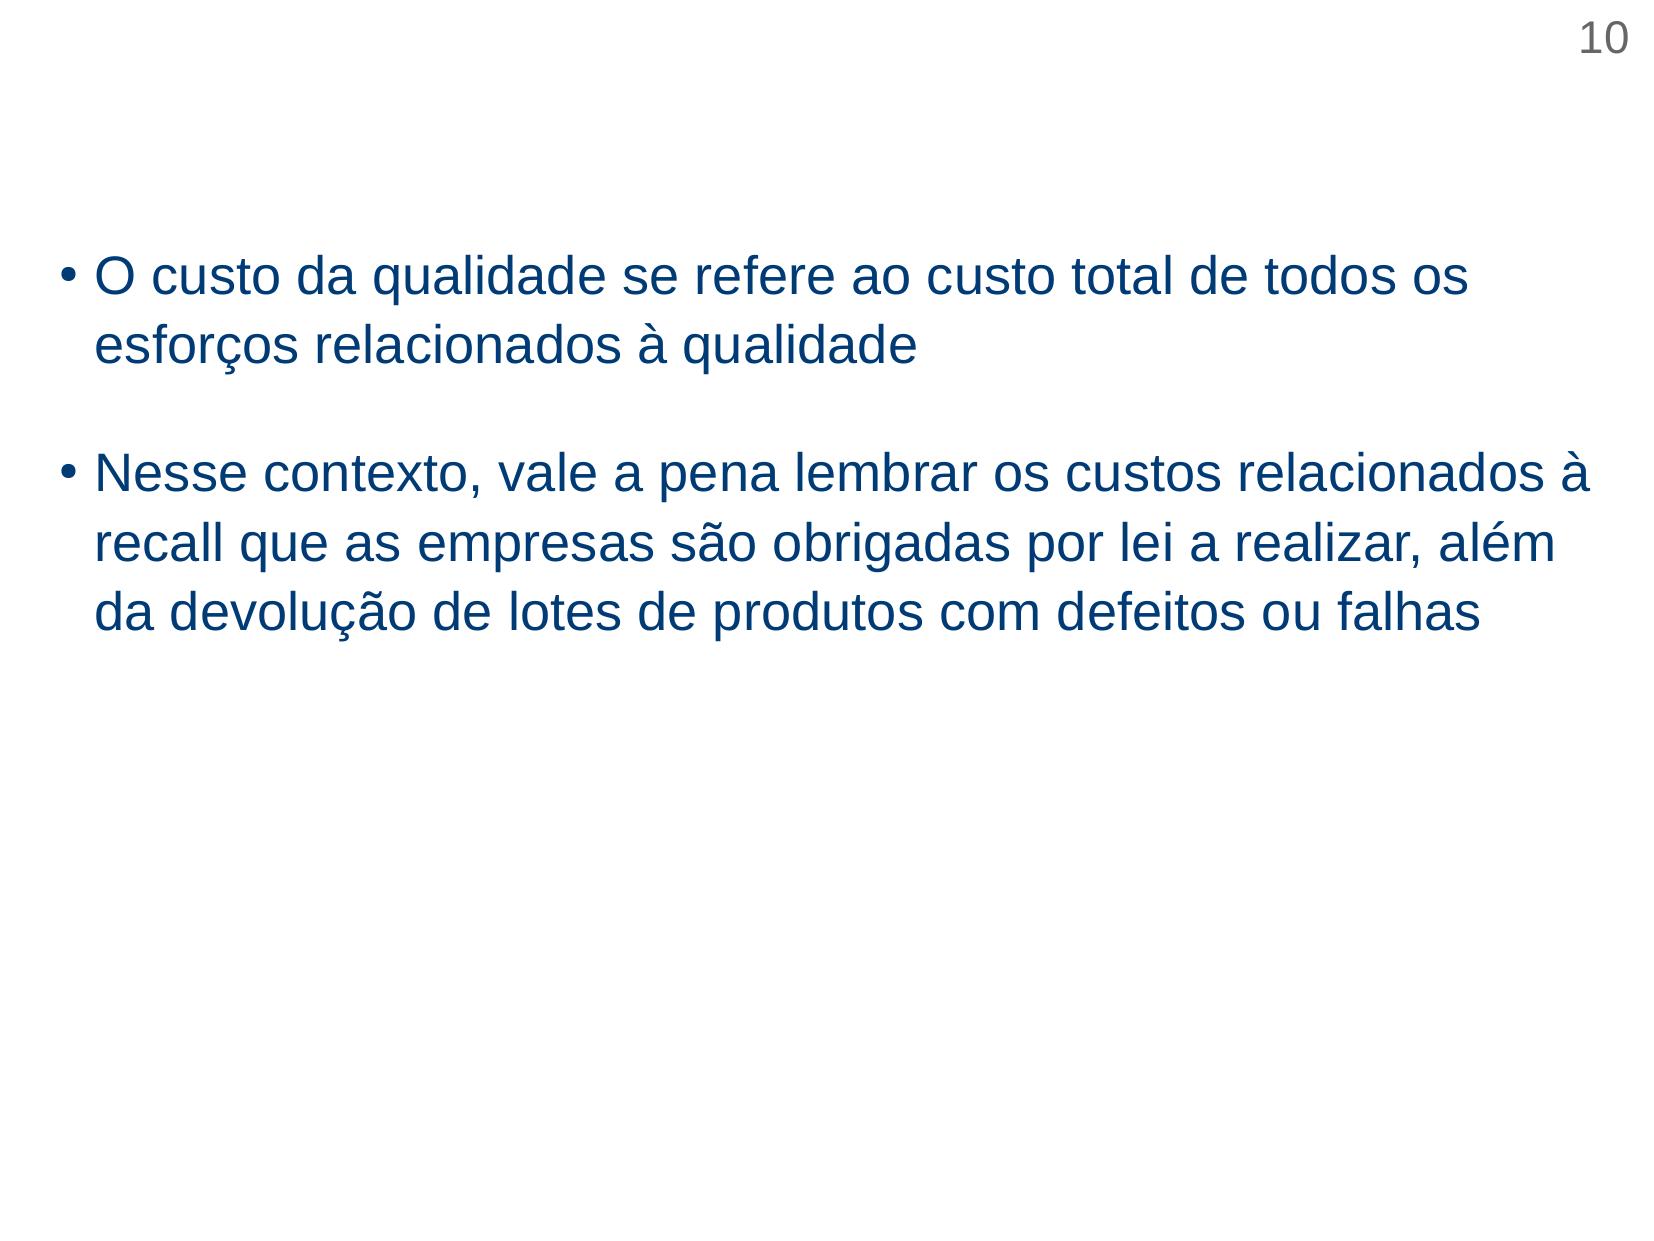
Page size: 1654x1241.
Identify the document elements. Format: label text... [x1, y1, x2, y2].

list O custo da qualidade se refere ao custo total de todos os esforços relacionados à qualidade Nesse contexto, vale a pena lembrar os custos relacionados à recall que as empresas são obrigadas por lei a realizar, além da devolução de lotes de produtos com defeitos ou falhas [59, 236, 1595, 1211]
